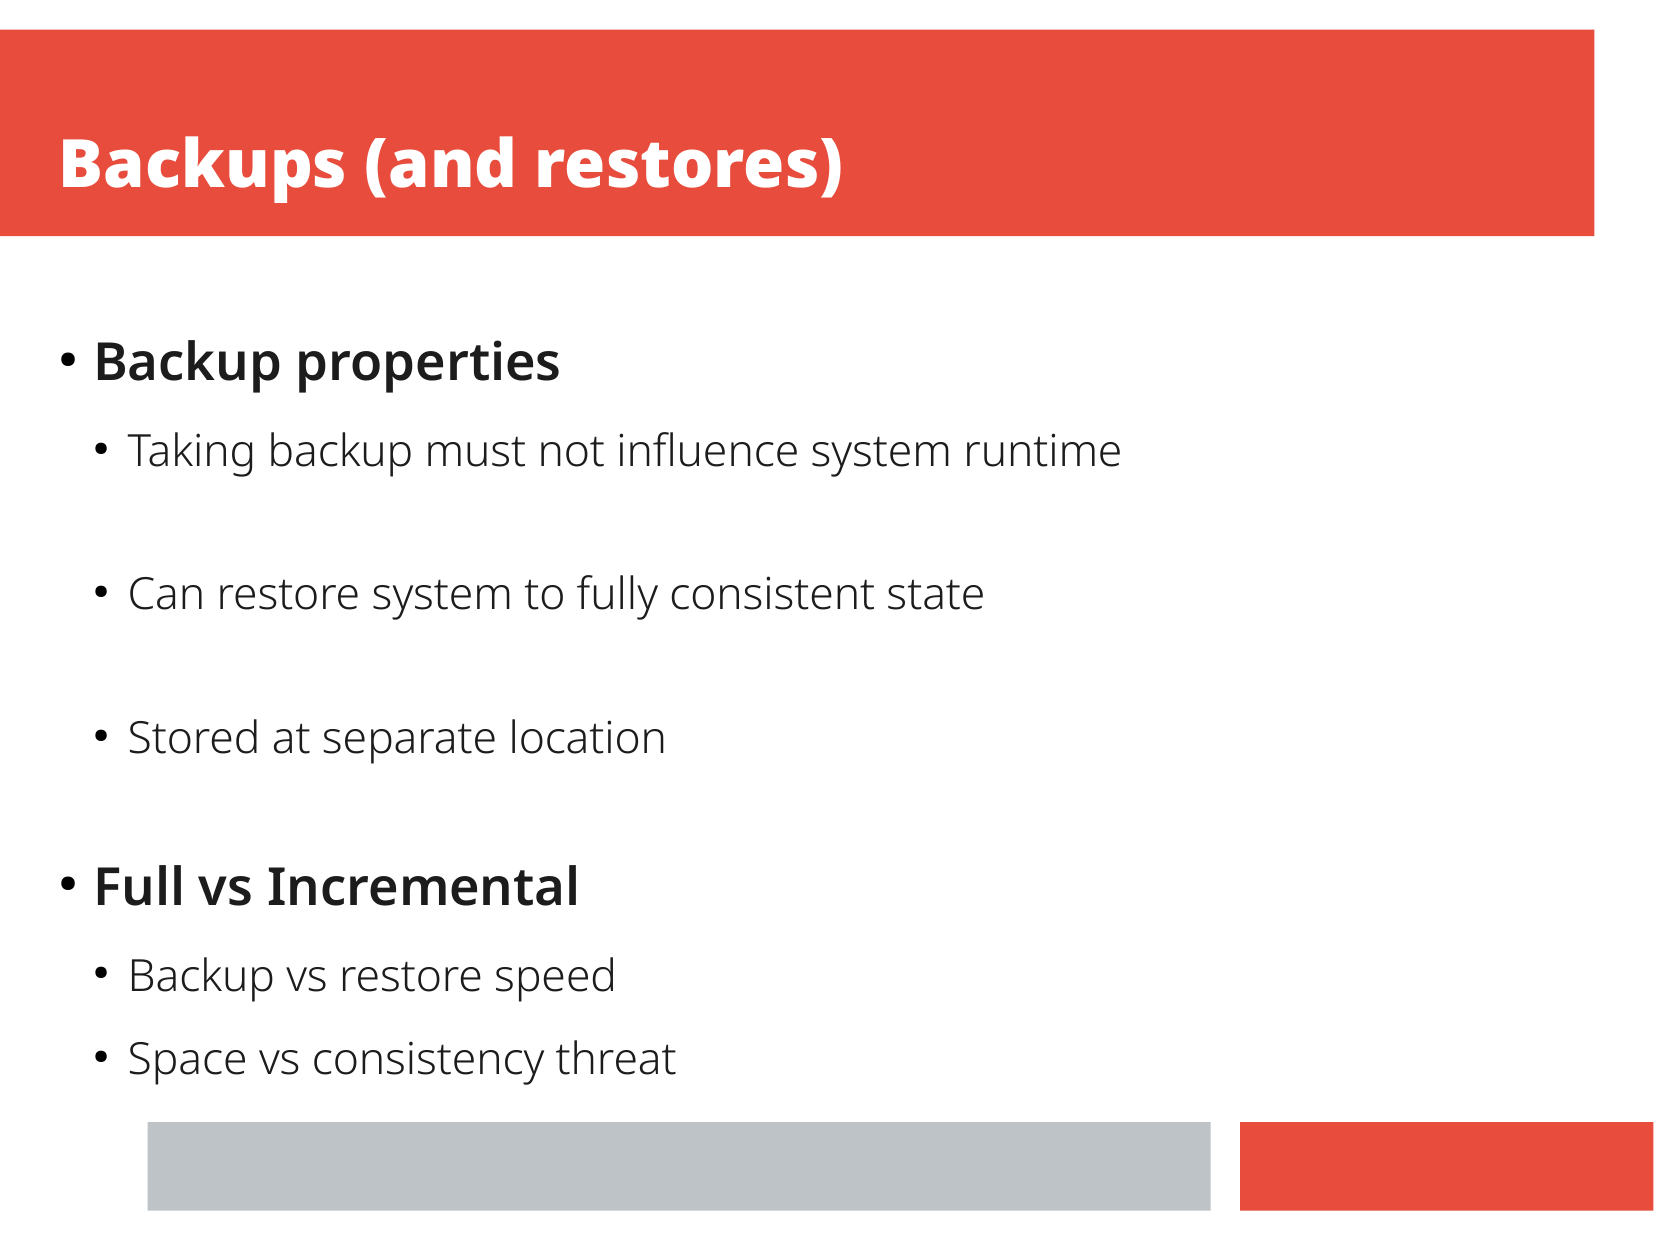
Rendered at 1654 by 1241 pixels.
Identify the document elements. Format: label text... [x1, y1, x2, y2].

title Backups (and restores) [59, 59, 1595, 207]
list Backup properties Taking backup must not influence system runtime Can restore system to fully consistent state Stored at separate location Full vs Incremental Backup vs restore speed Space vs consistency threat [59, 324, 1565, 1093]
